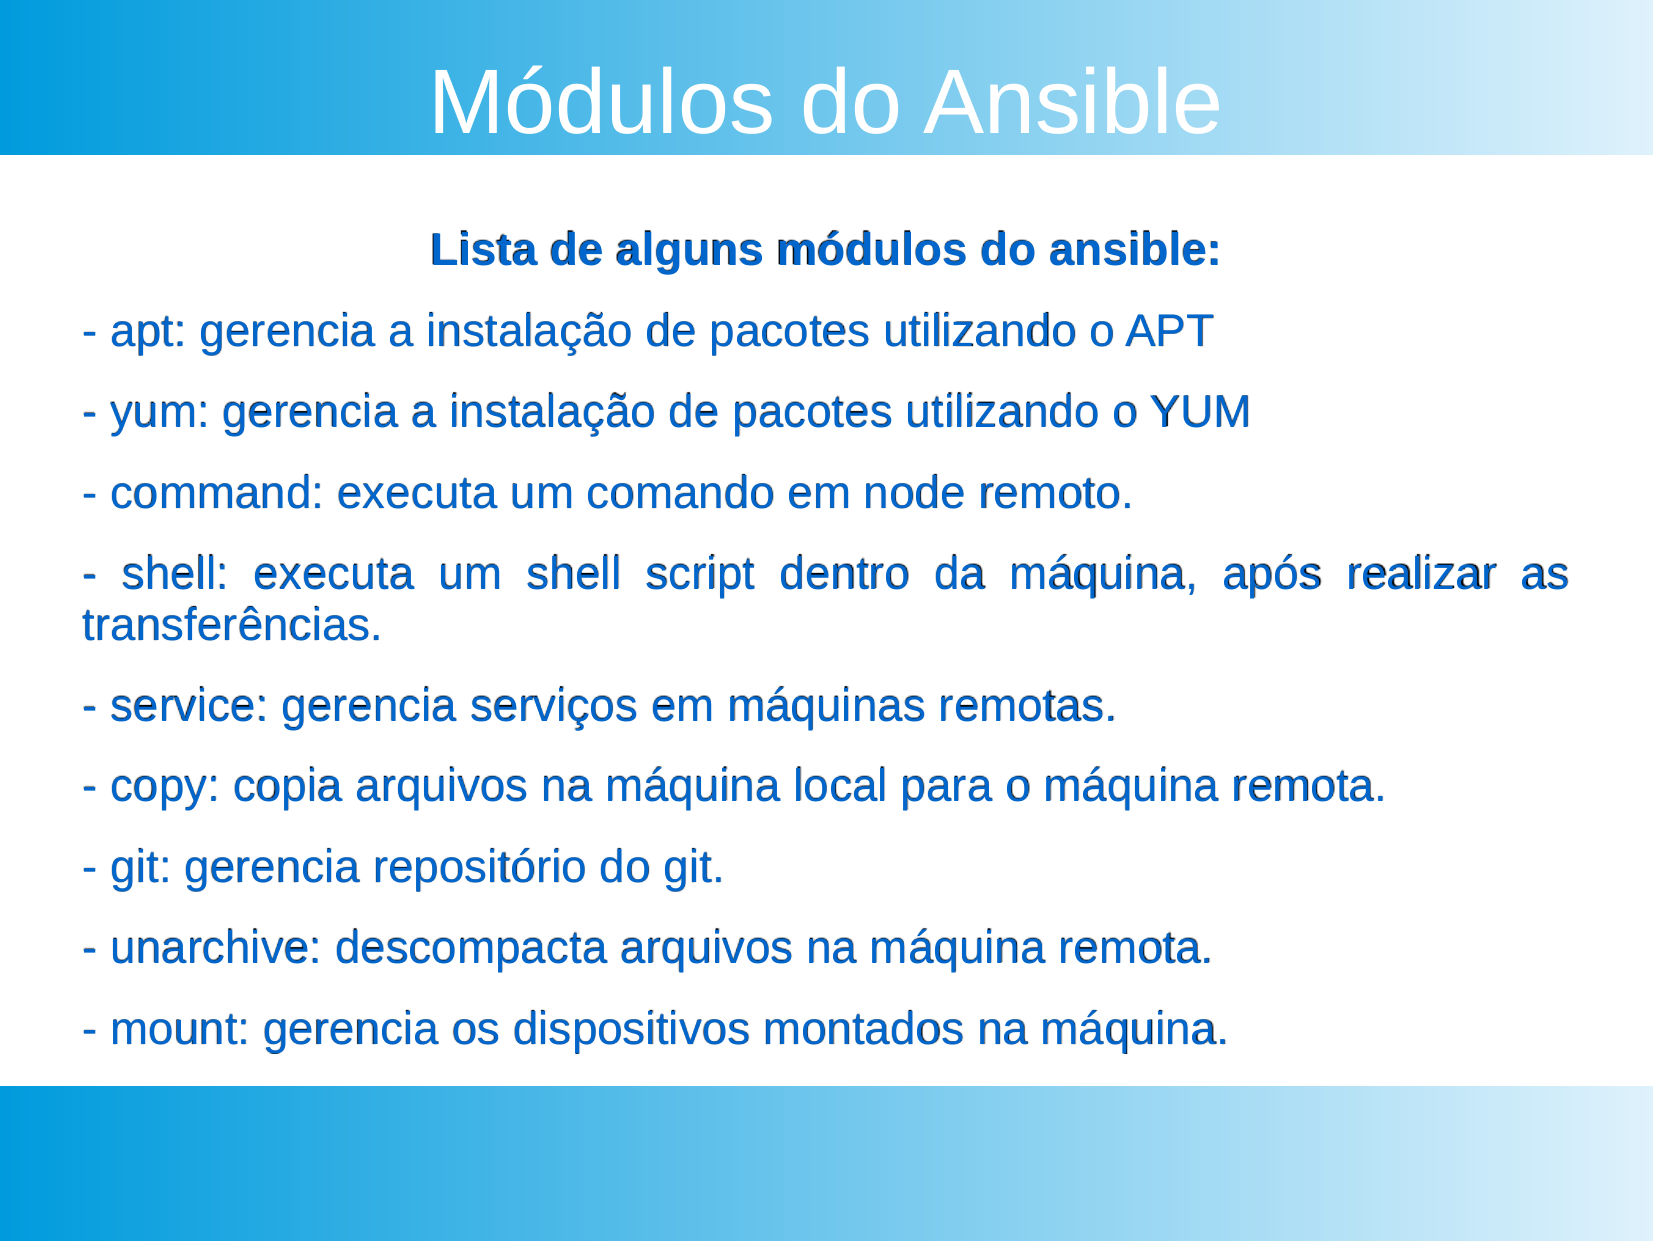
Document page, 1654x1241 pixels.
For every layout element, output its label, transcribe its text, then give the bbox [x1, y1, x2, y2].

list Lista de alguns módulos do ansible: - apt: gerencia a instalação de pacotes utilizando o APT - yum: gerencia a instalação de pacotes utilizando o YUM - command: executa um comando em node remoto. - shell: executa um shell script dentro da máquina, após realizar as transferências. - service: gerencia serviços em máquinas remotas. - copy: copia arquivos na máquina local para o máquina remota. - git: gerencia repositório do git. - unarchive: descompacta arquivos na máquina remota. - mount: gerencia os dispositivos montados na máquina. [82, 224, 1571, 944]
title Módulos do Ansible [82, 49, 1571, 155]
